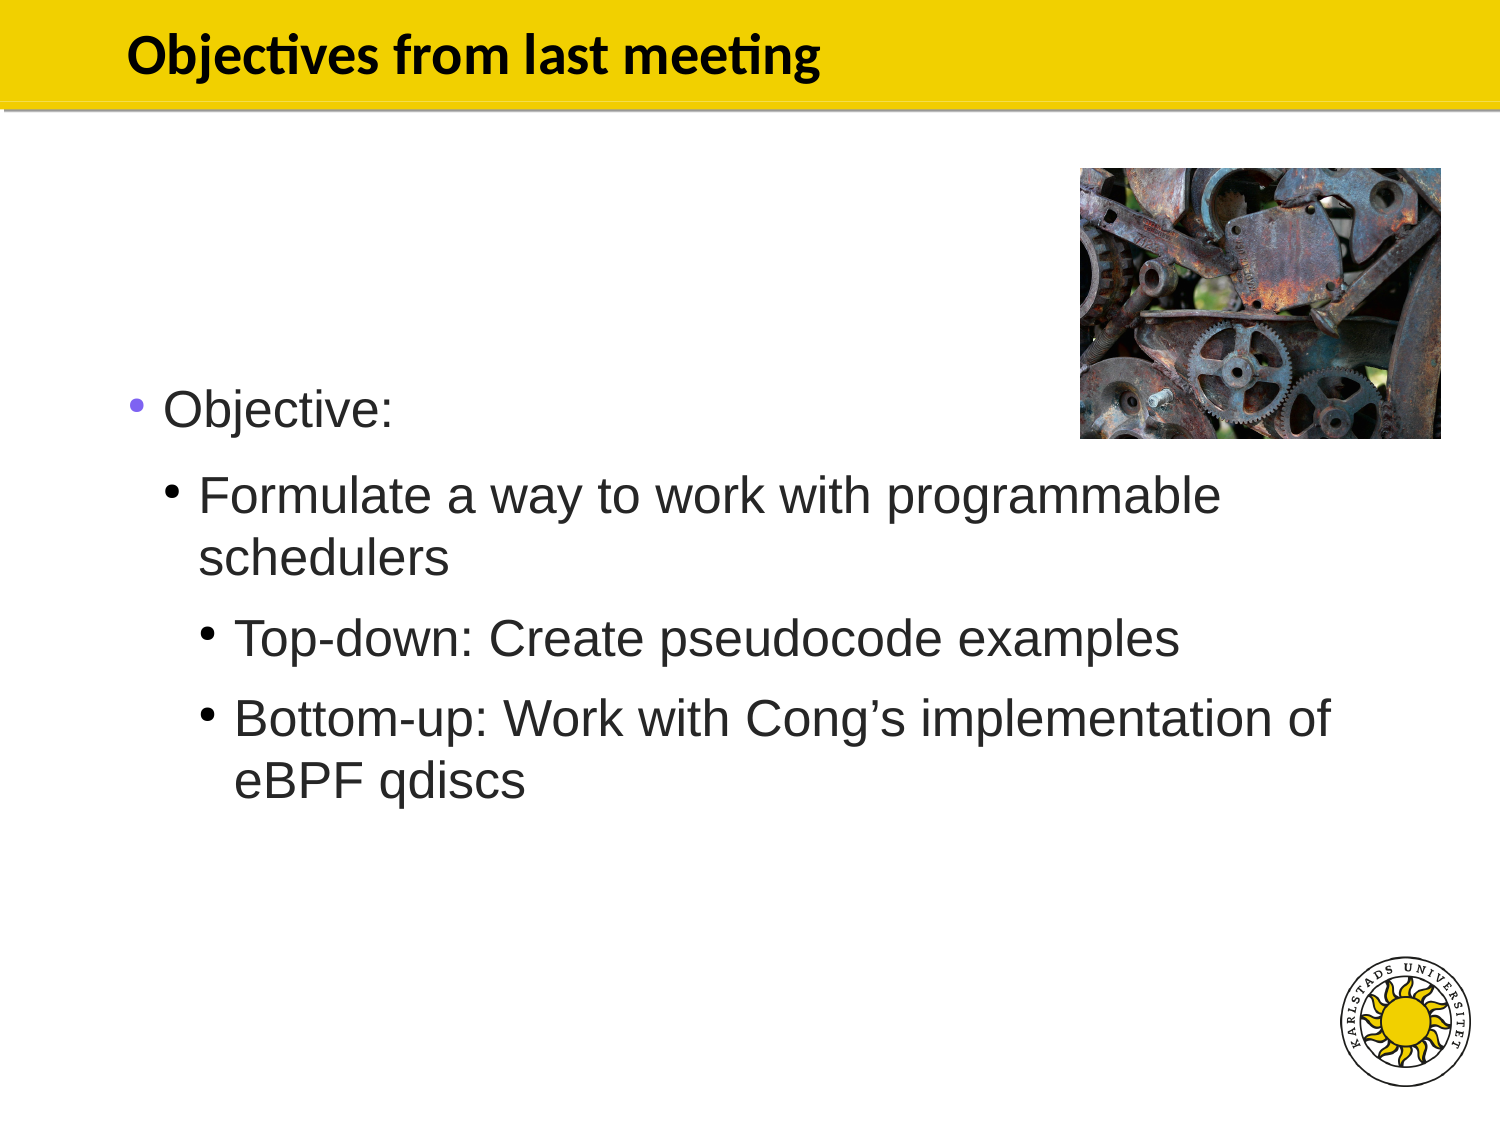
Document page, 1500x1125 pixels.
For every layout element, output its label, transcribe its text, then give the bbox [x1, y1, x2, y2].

title Objectives from last meeting [112, 0, 1388, 102]
picture [1080, 168, 1441, 439]
list Objective: Formulate a way to work with programmable schedulers Top-down: Create pseudocode examples Bottom-up: Work with Cong’s implementation of eBPF qdiscs [112, 149, 1388, 952]
picture [1340, 948, 1471, 1095]
